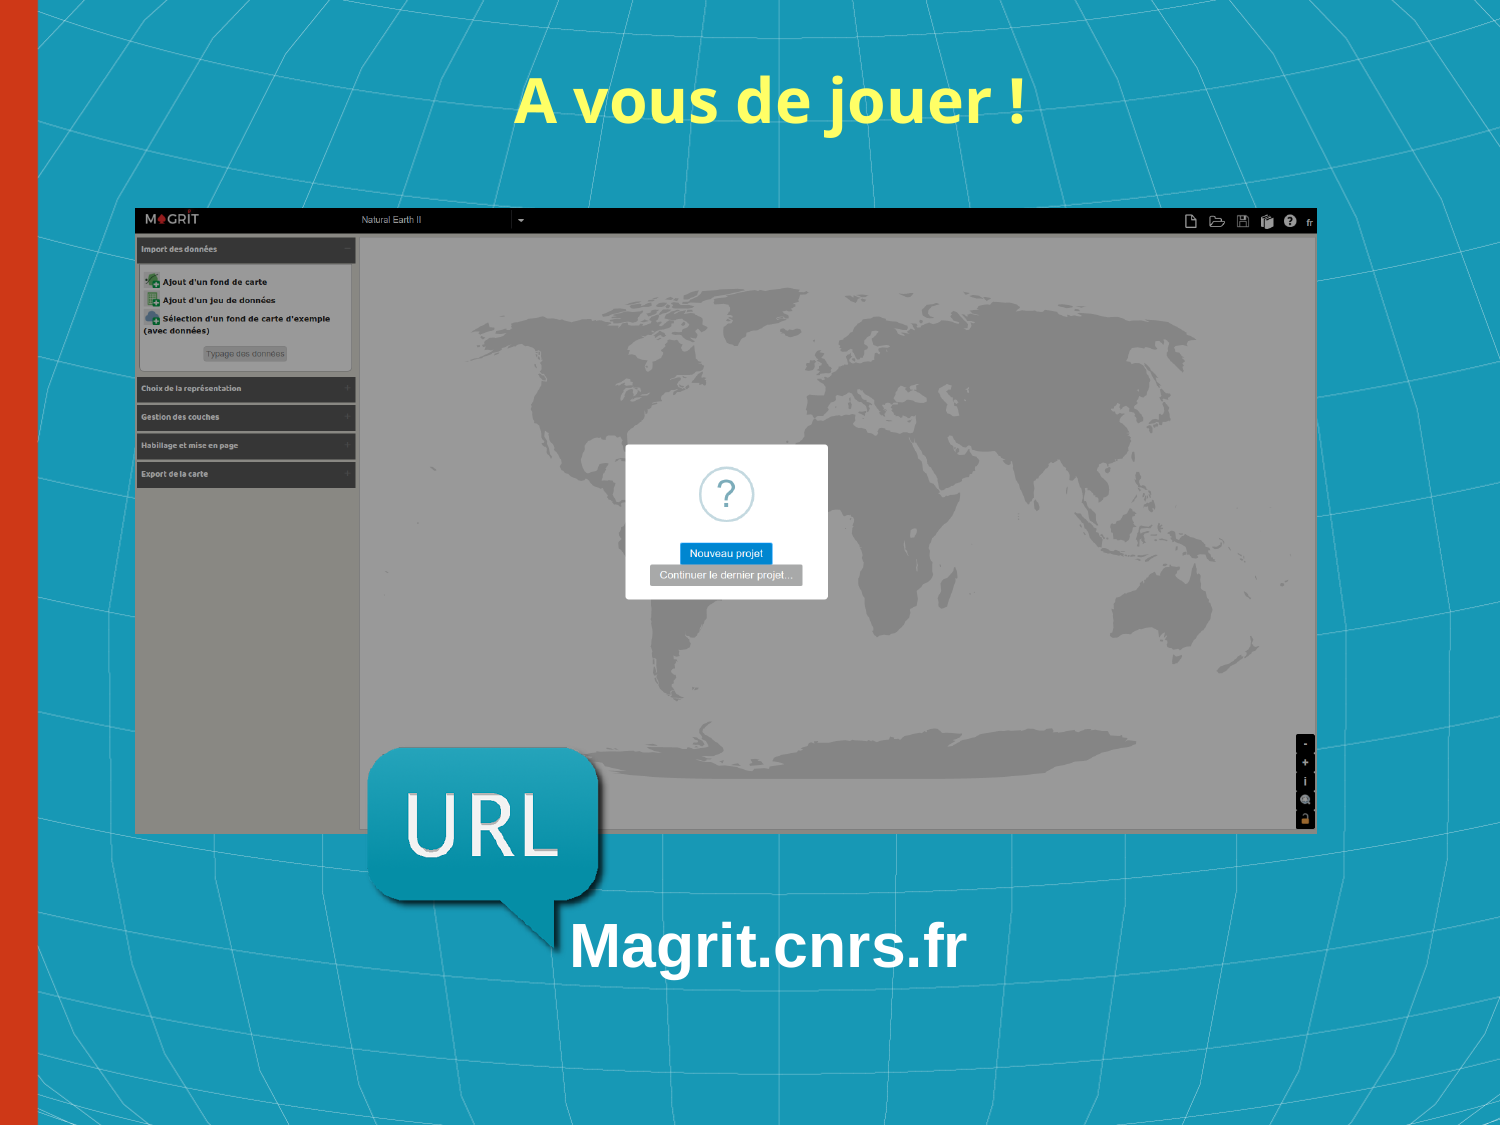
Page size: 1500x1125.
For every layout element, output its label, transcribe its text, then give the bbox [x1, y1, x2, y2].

title A vous de jouer ! [65, 20, 1477, 178]
text_box Magrit.cnrs.fr [555, 903, 999, 1058]
picture [0, 0, 1500, 1125]
